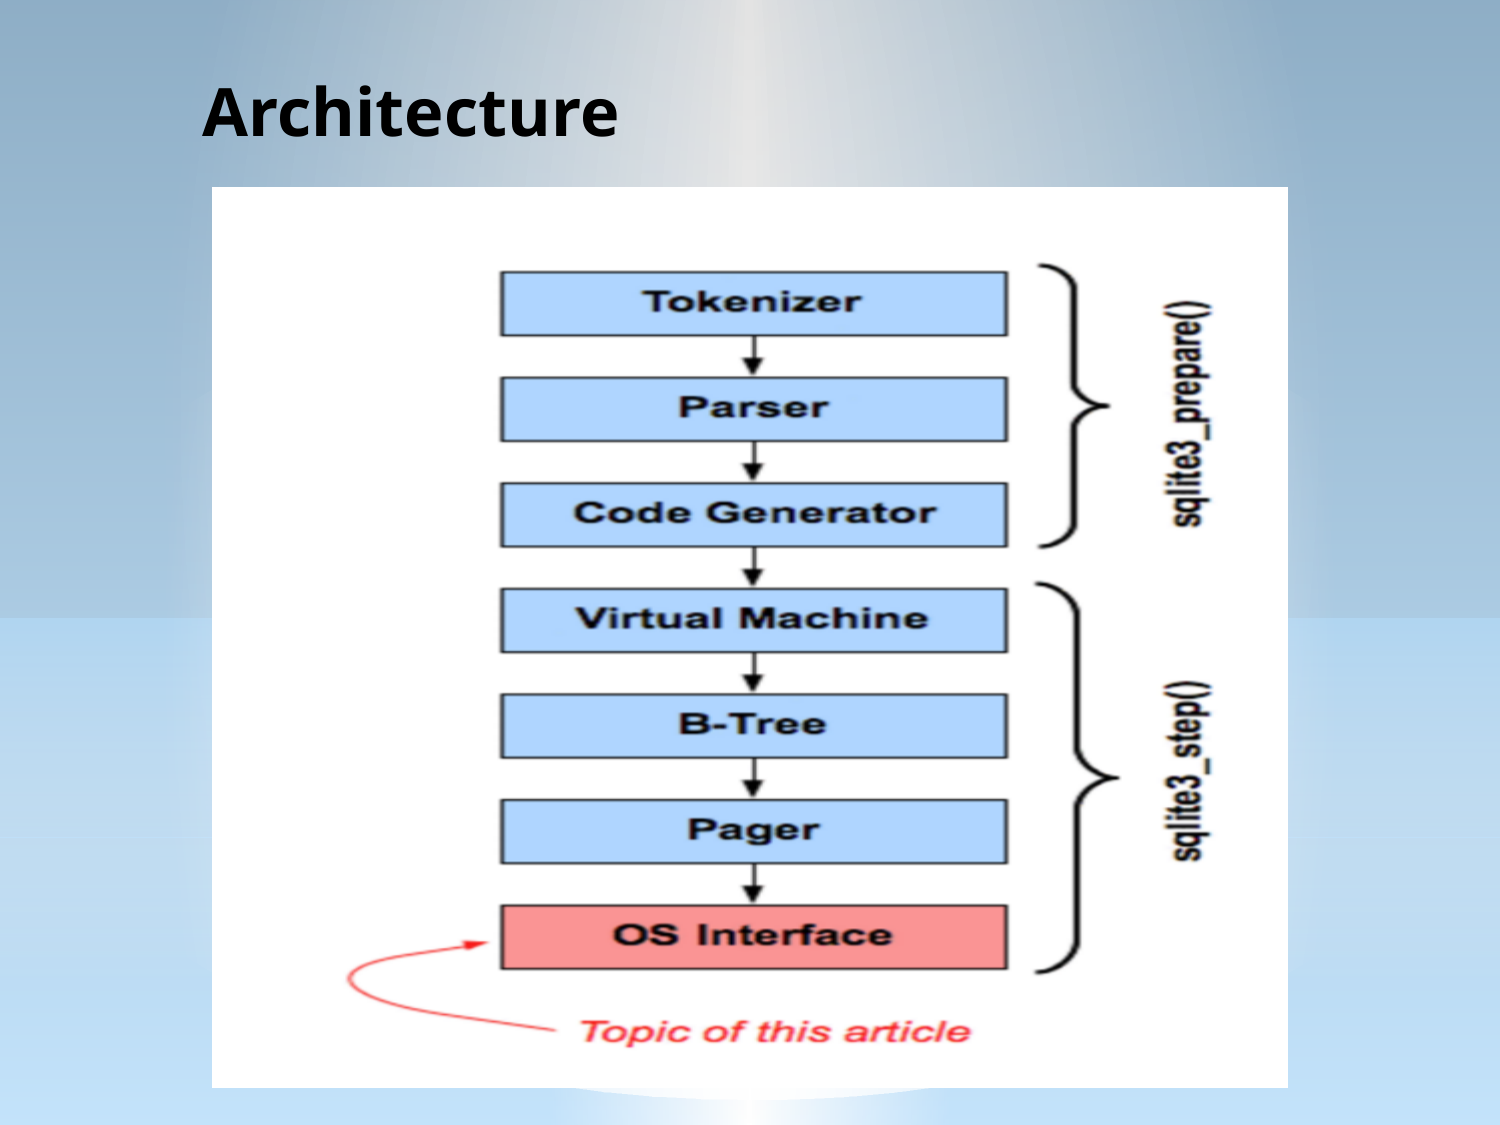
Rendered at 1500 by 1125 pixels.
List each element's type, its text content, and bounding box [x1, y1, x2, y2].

title Architecture [187, 62, 1244, 175]
picture [212, 187, 1288, 1088]
